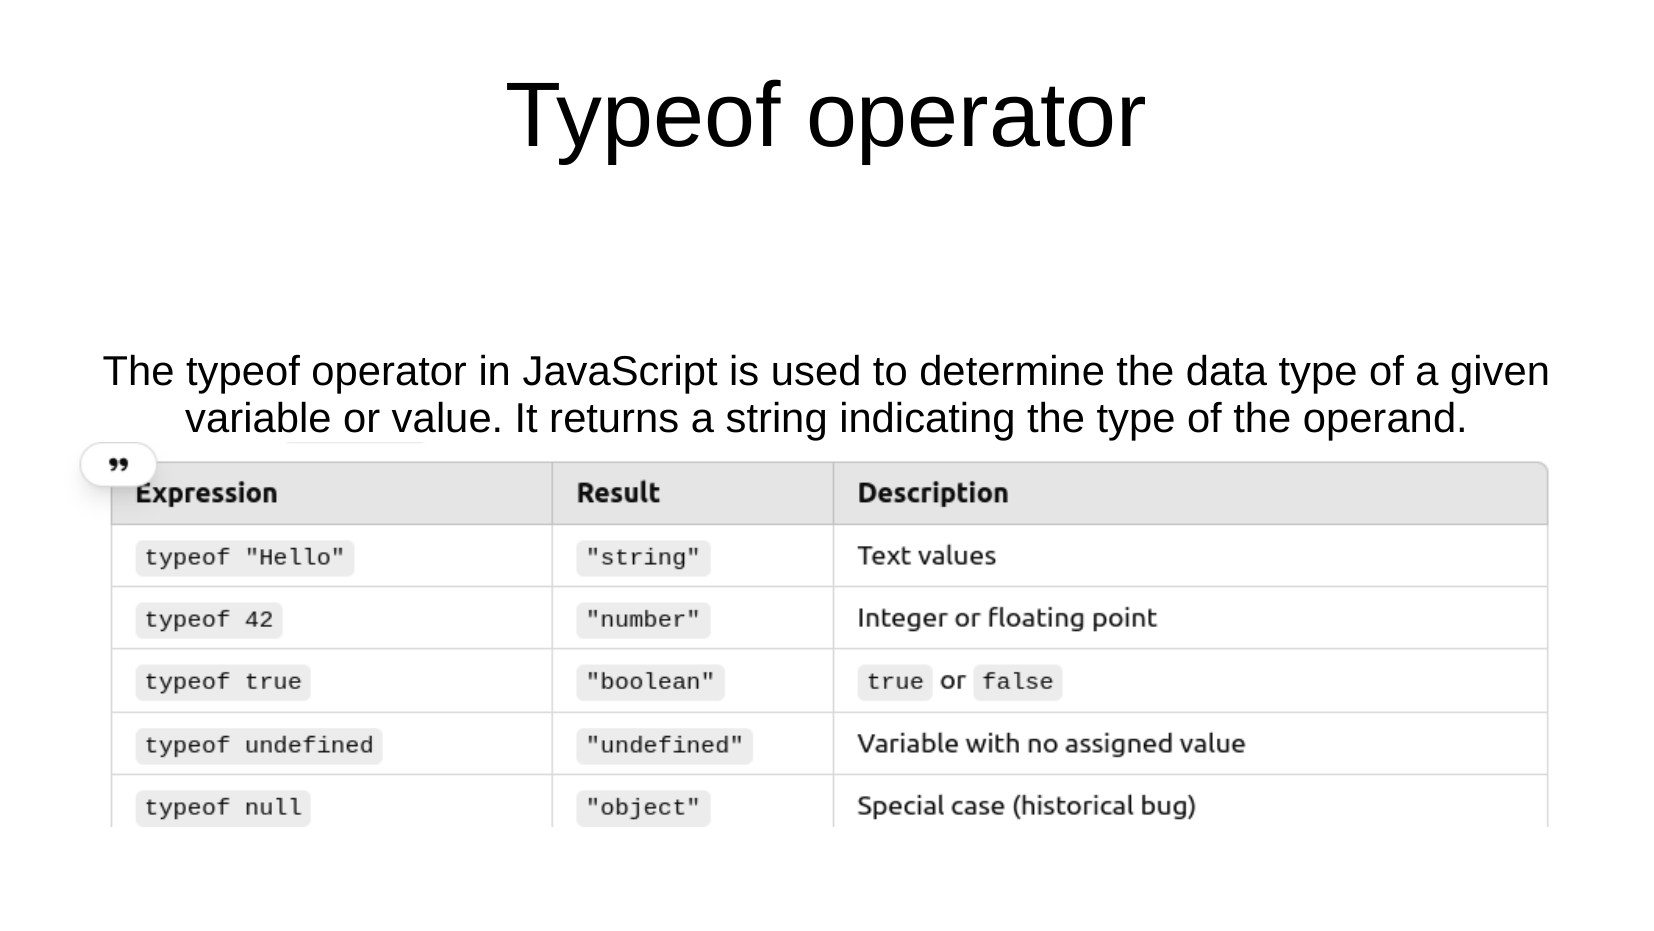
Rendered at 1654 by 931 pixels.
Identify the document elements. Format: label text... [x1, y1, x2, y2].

title Typeof operator [82, 37, 1571, 193]
text_box The typeof operator in JavaScript is used to determine the data type of a given variable or value. It returns a string indicating the type of the operand. [82, 217, 1571, 442]
picture [61, 442, 1591, 827]
